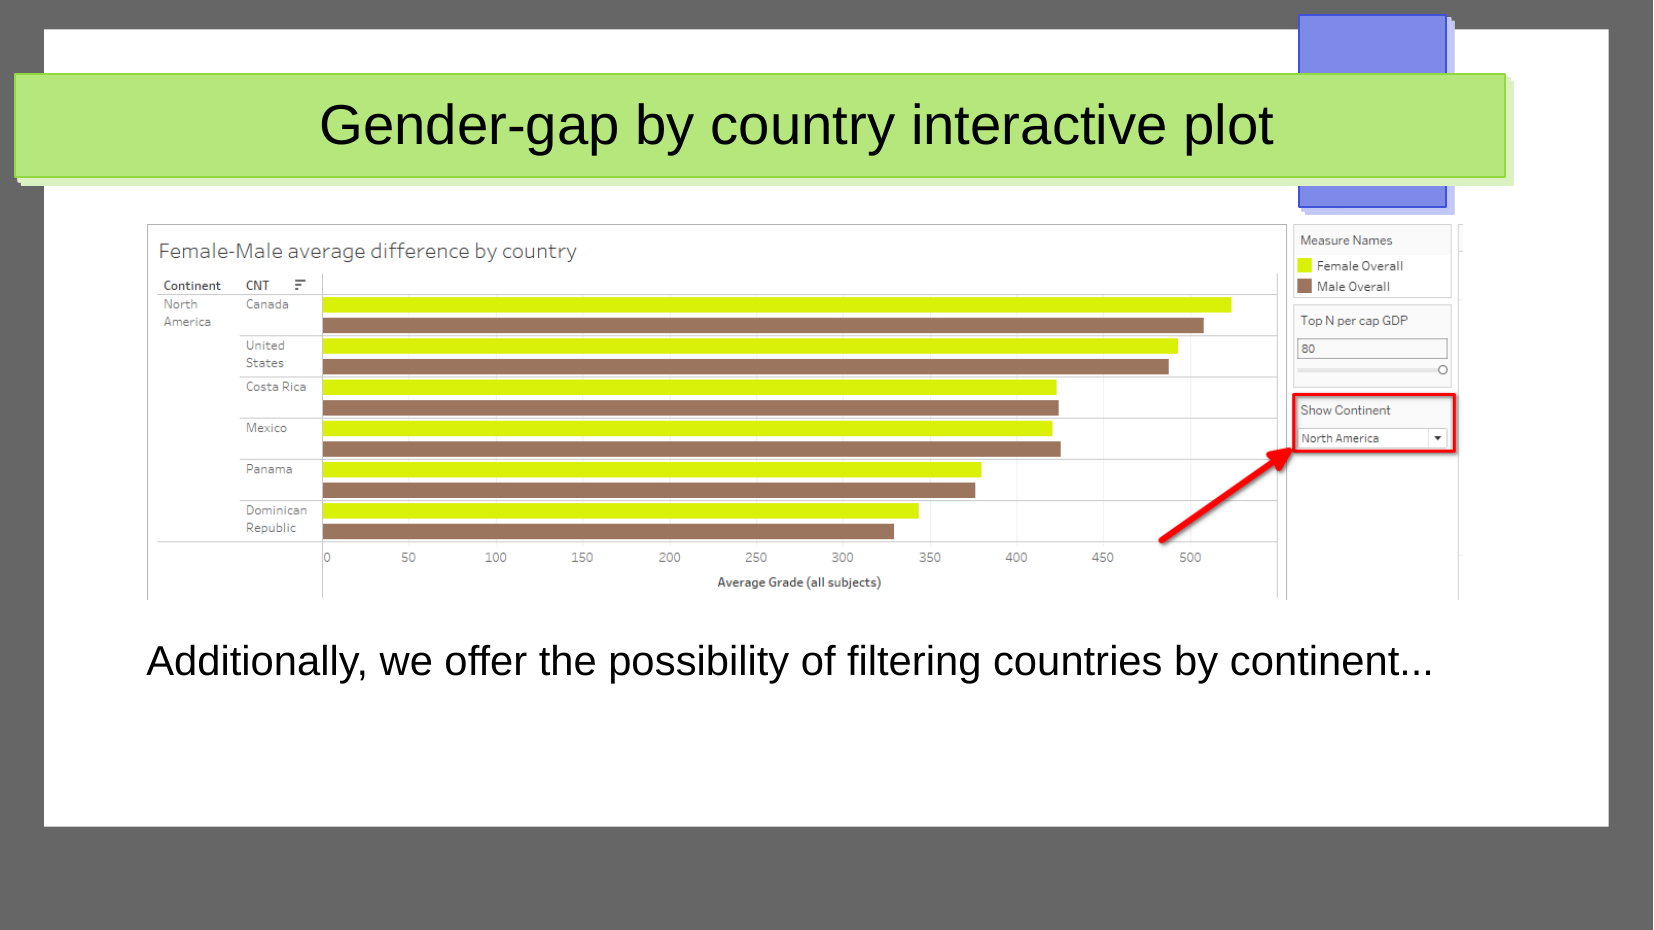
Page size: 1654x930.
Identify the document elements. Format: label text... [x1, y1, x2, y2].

title Gender-gap by country interactive plot [88, 73, 1506, 178]
picture [144, 224, 1463, 601]
list Additionally, we offer the possibility of filtering countries by continent... [9, 637, 1501, 812]
